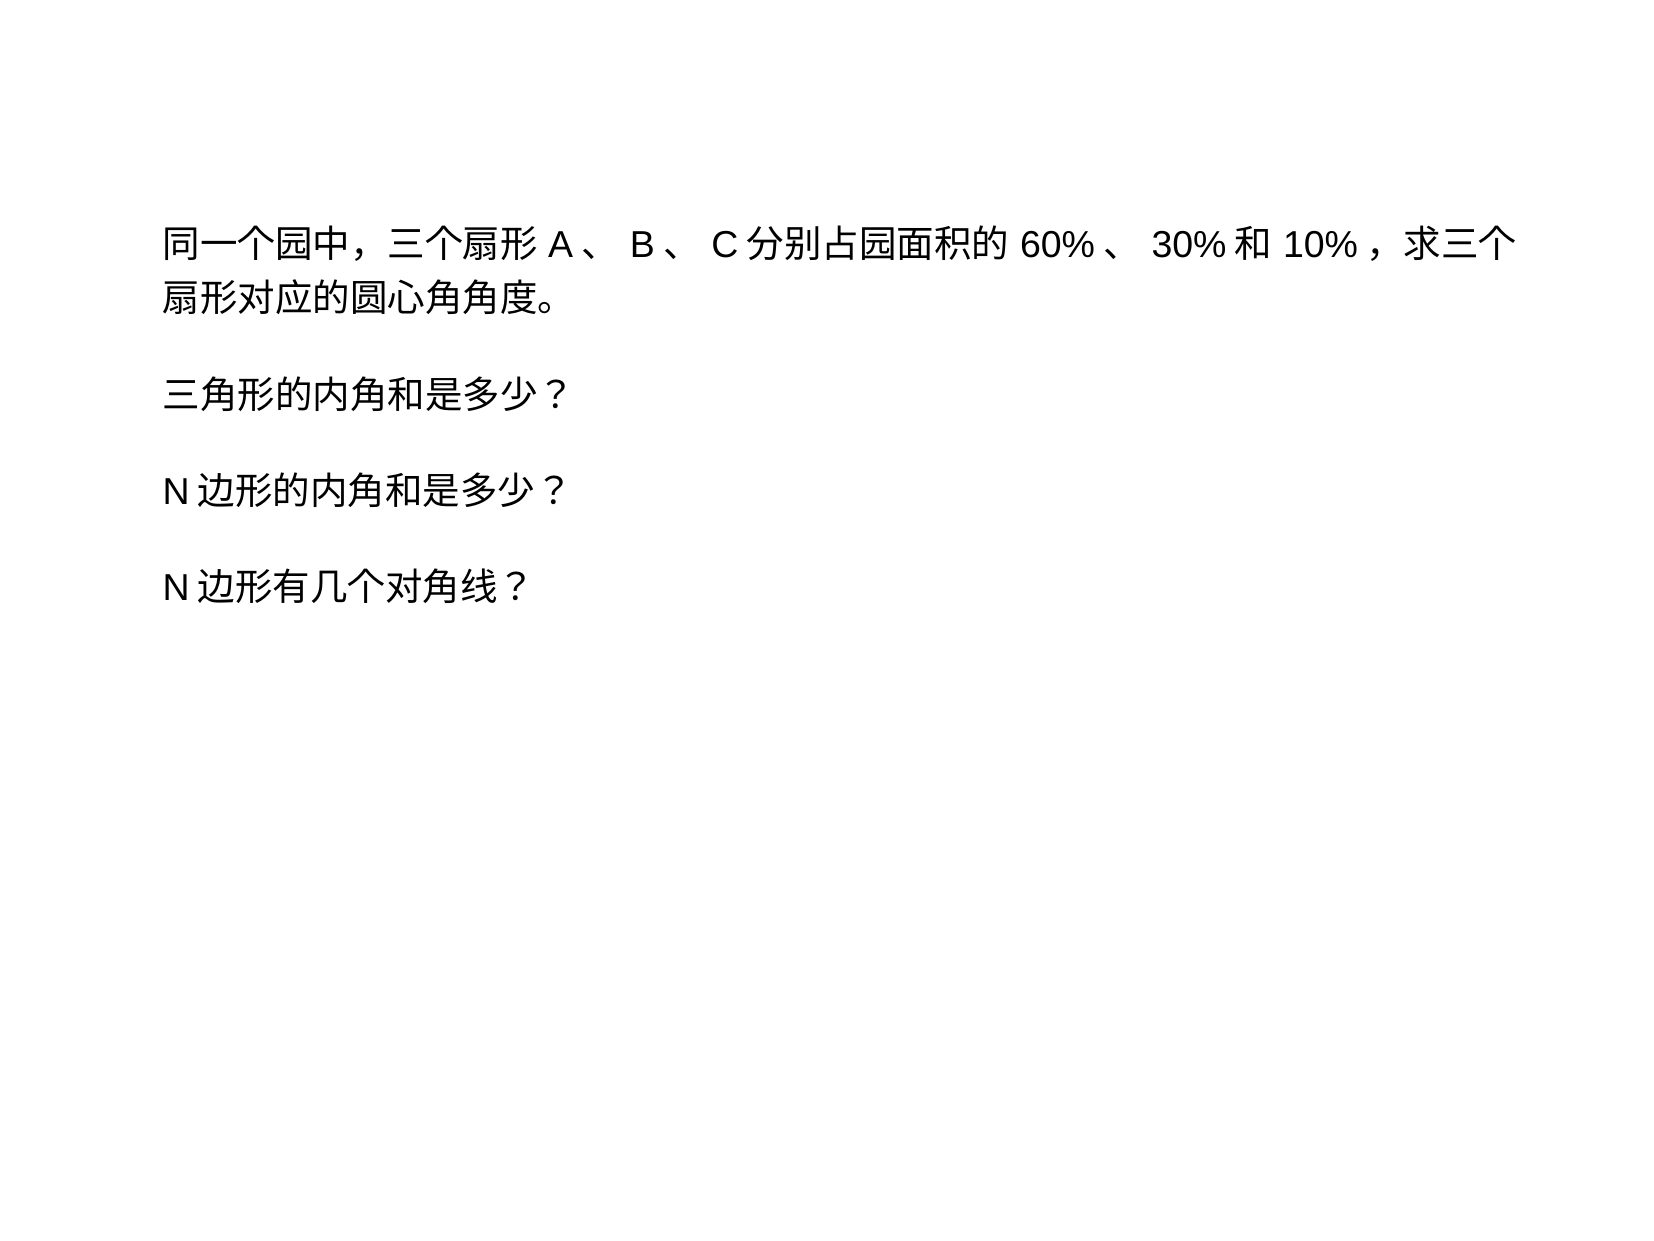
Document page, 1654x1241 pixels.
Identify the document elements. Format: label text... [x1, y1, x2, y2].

text_box 同一个园中，三个扇形A、B、C分别占园面积的60%、30%和10%，求三个扇形对应的圆心角角度。 三角形的内角和是多少？ N边形的内角和是多少？ N边形有几个对角线？ [147, 206, 1565, 558]
